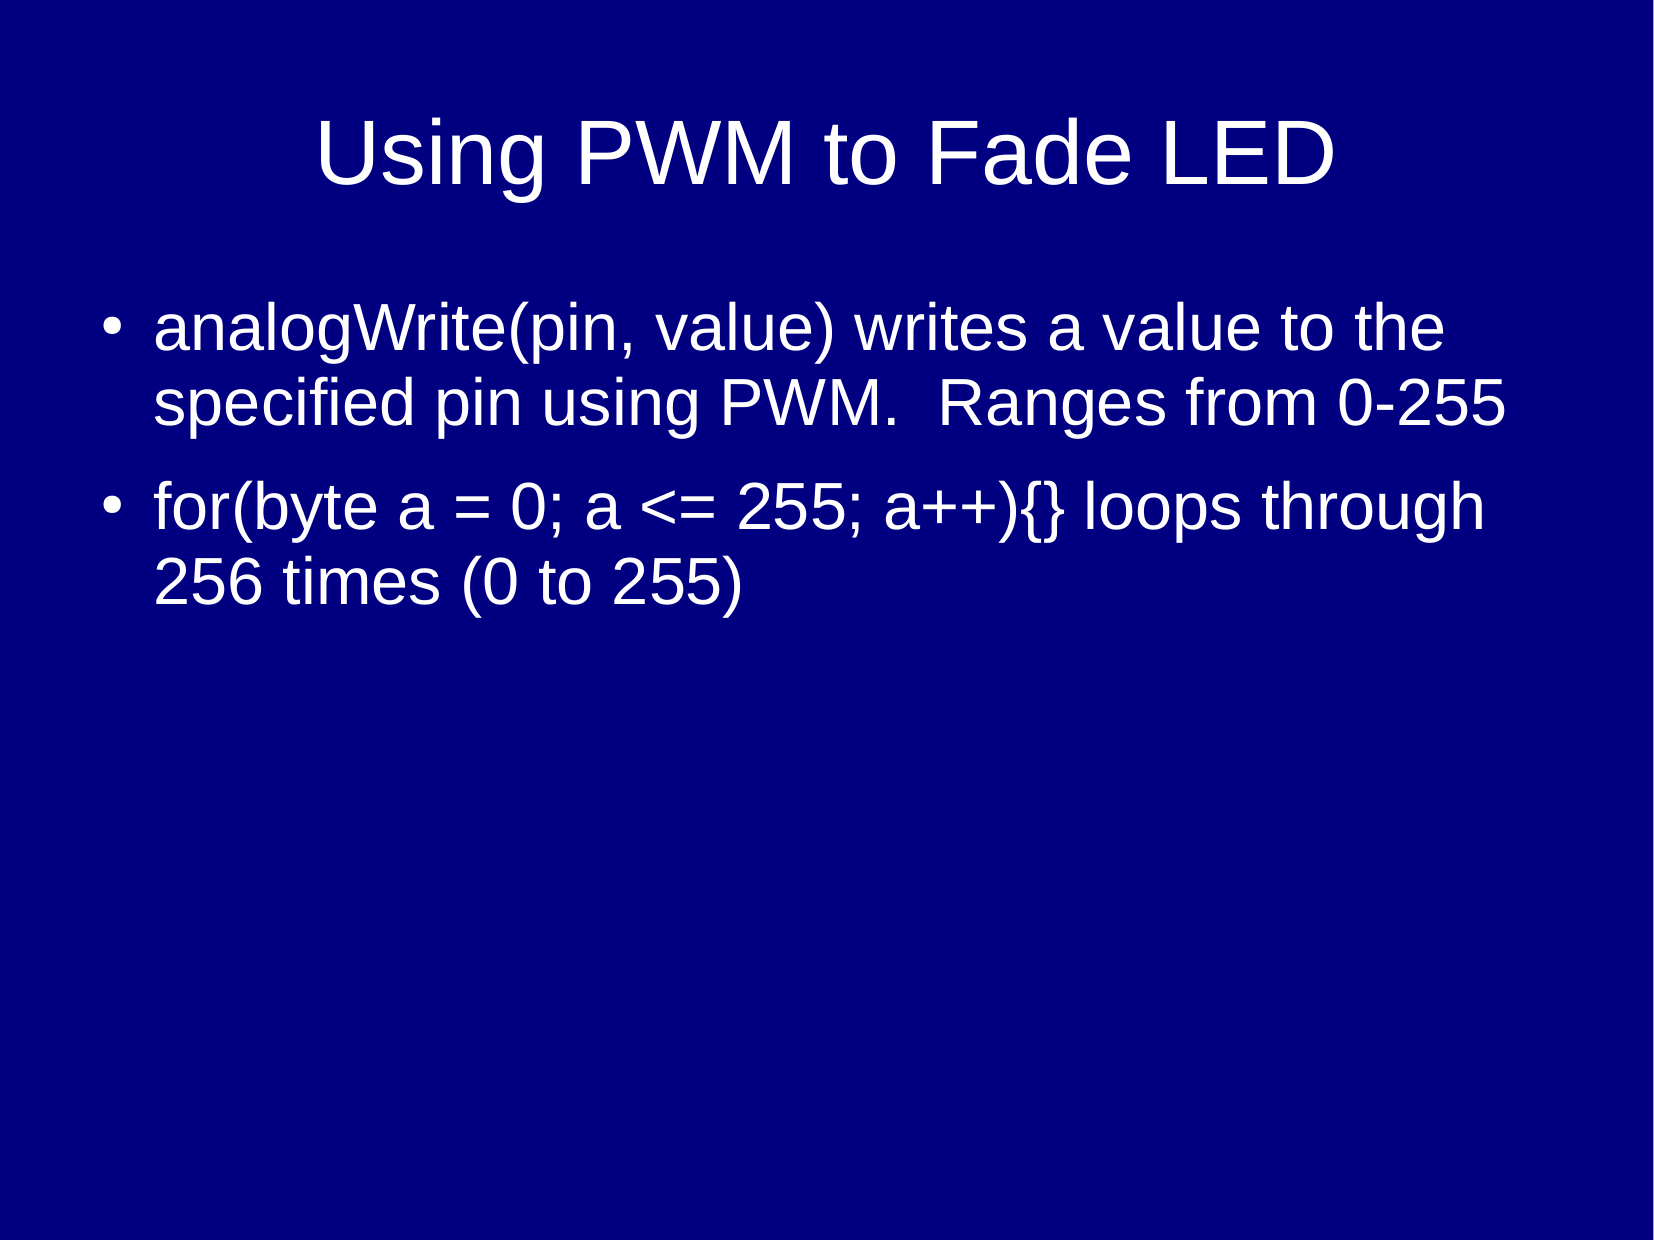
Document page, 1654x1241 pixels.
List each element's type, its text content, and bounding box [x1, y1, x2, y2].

title Using PWM to Fade LED [82, 49, 1571, 257]
list analogWrite(pin, value) writes a value to the specified pin using PWM. Ranges from 0-255 for(byte a = 0; a <= 255; a++){} loops through 256 times (0 to 255) [82, 290, 1571, 1109]
